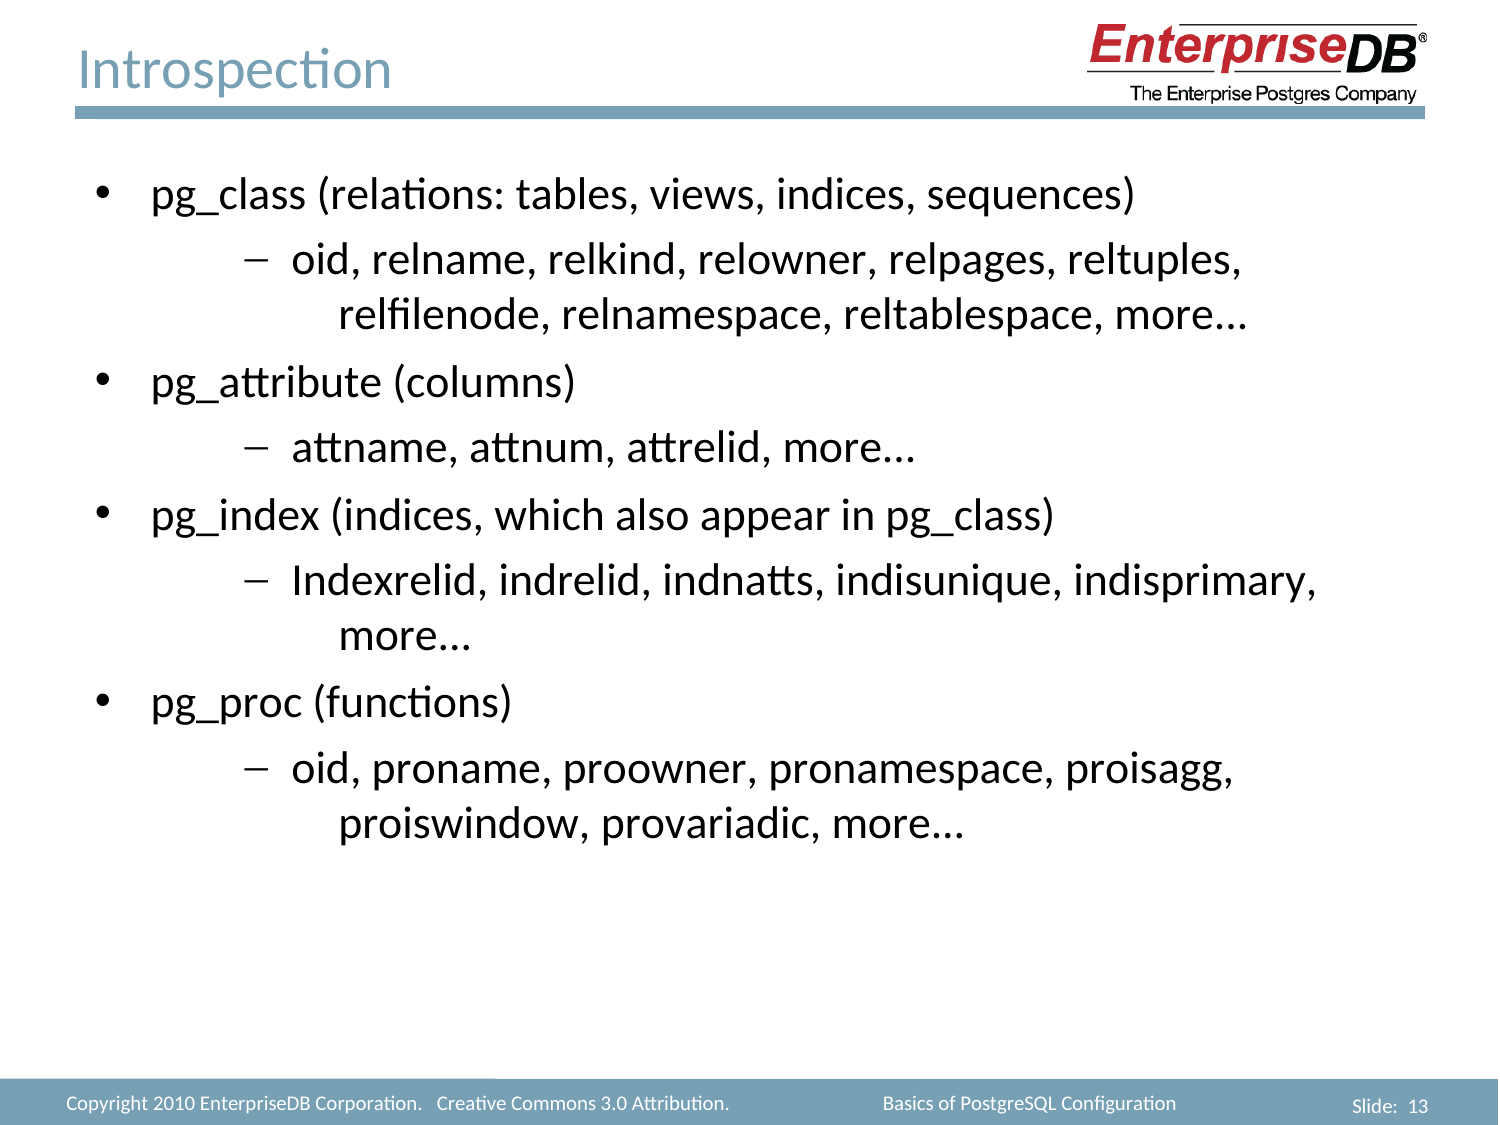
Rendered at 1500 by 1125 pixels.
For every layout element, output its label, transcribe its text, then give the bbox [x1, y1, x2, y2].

list pg_class (relations: tables, views, indices, sequences) oid, relname, relkind, relowner, relpages, reltuples, relfilenode, relnamespace, reltablespace, more... pg_attribute (columns) attname, attnum, attrelid, more... pg_index (indices, which also appear in pg_class) Indexrelid, indrelid, indnatts, indisunique, indisprimary, more... pg_proc (functions) oid, proname, proowner, pronamespace, proisagg, proiswindow, provariadic, more... [79, 155, 1384, 1051]
title Introspection [62, 4, 1088, 126]
picture [1088, 24, 1427, 104]
